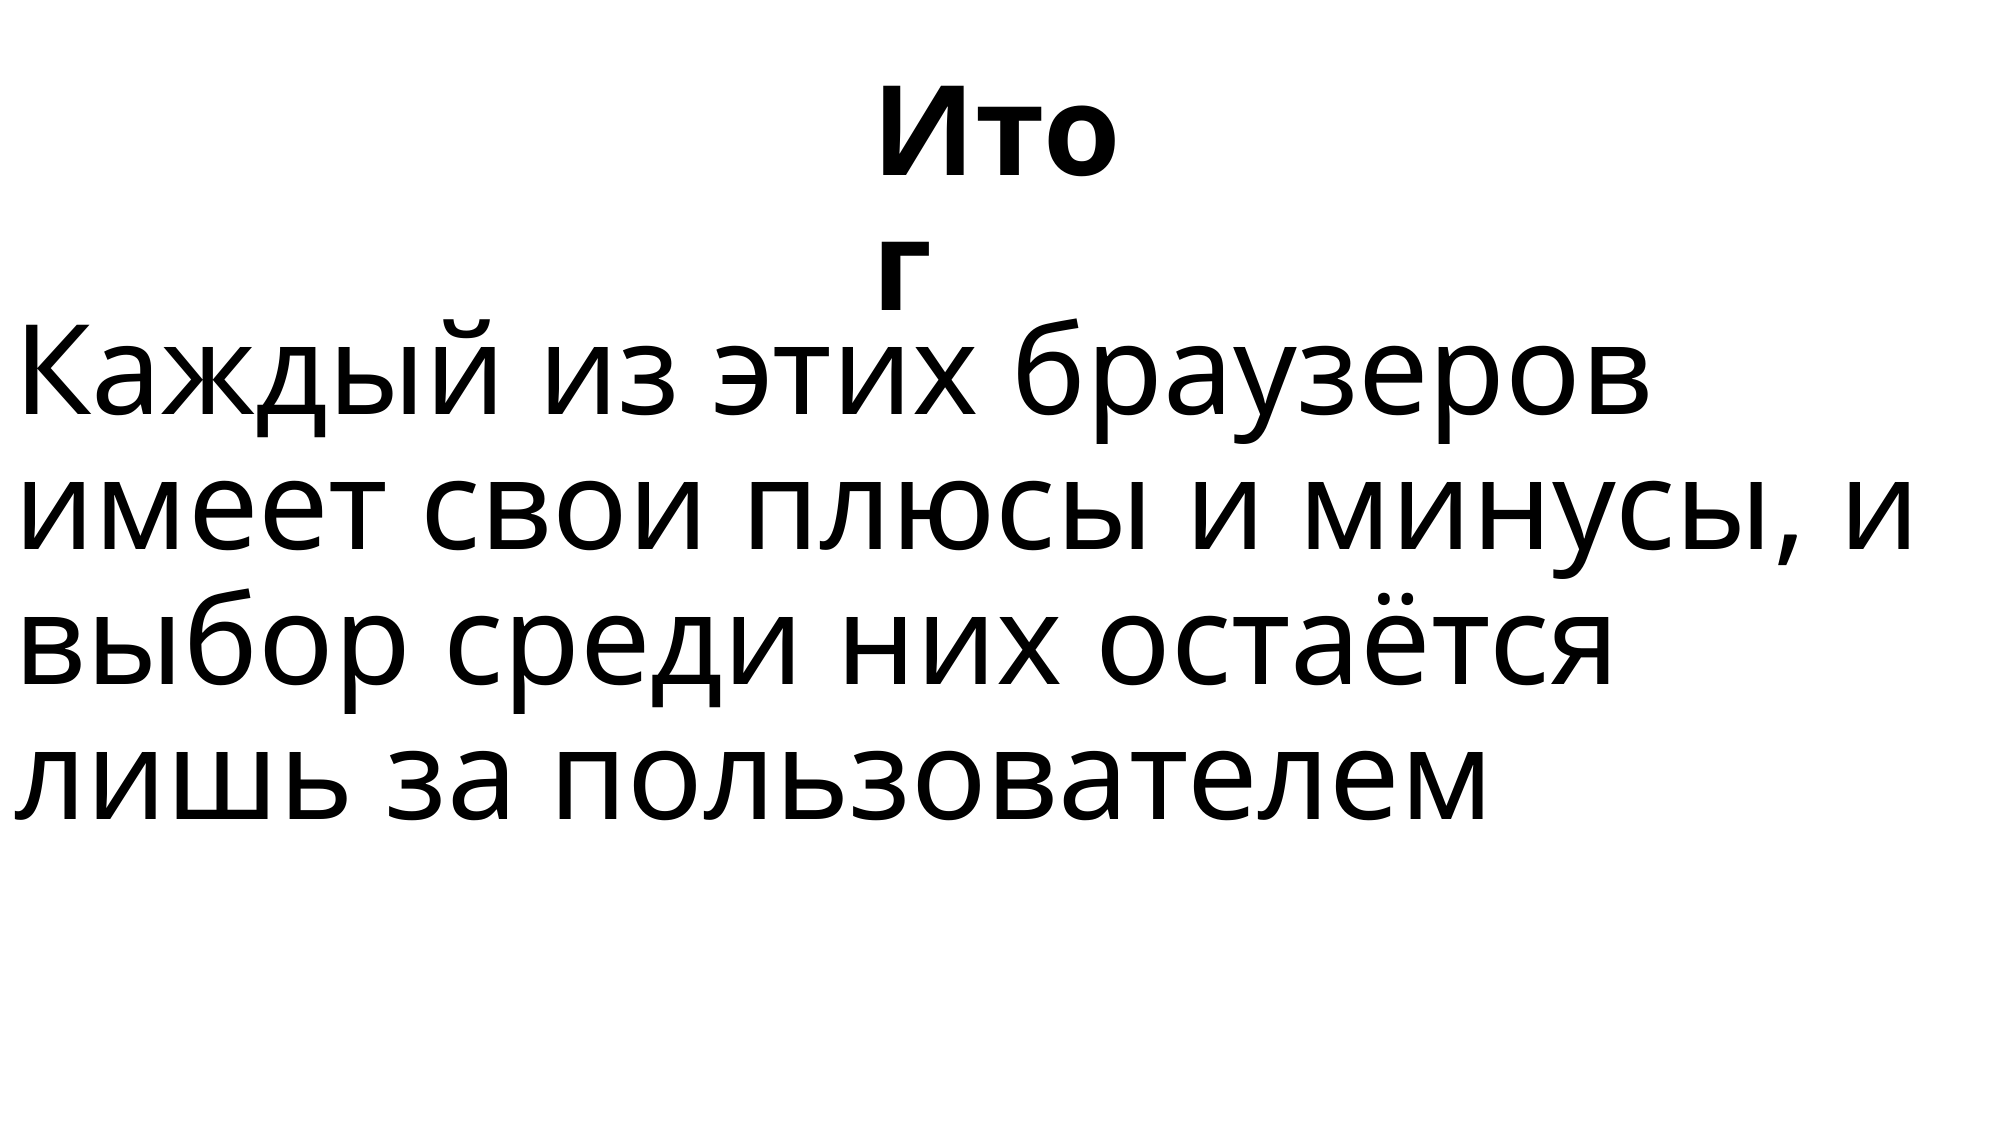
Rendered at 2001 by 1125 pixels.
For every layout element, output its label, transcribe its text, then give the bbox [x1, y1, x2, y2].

title Итог [857, 59, 1144, 281]
list Каждый из этих браузеров имеет свои плюсы и минусы, и выбор среди них остаётся лишь за пользователем [0, 299, 2000, 1014]
